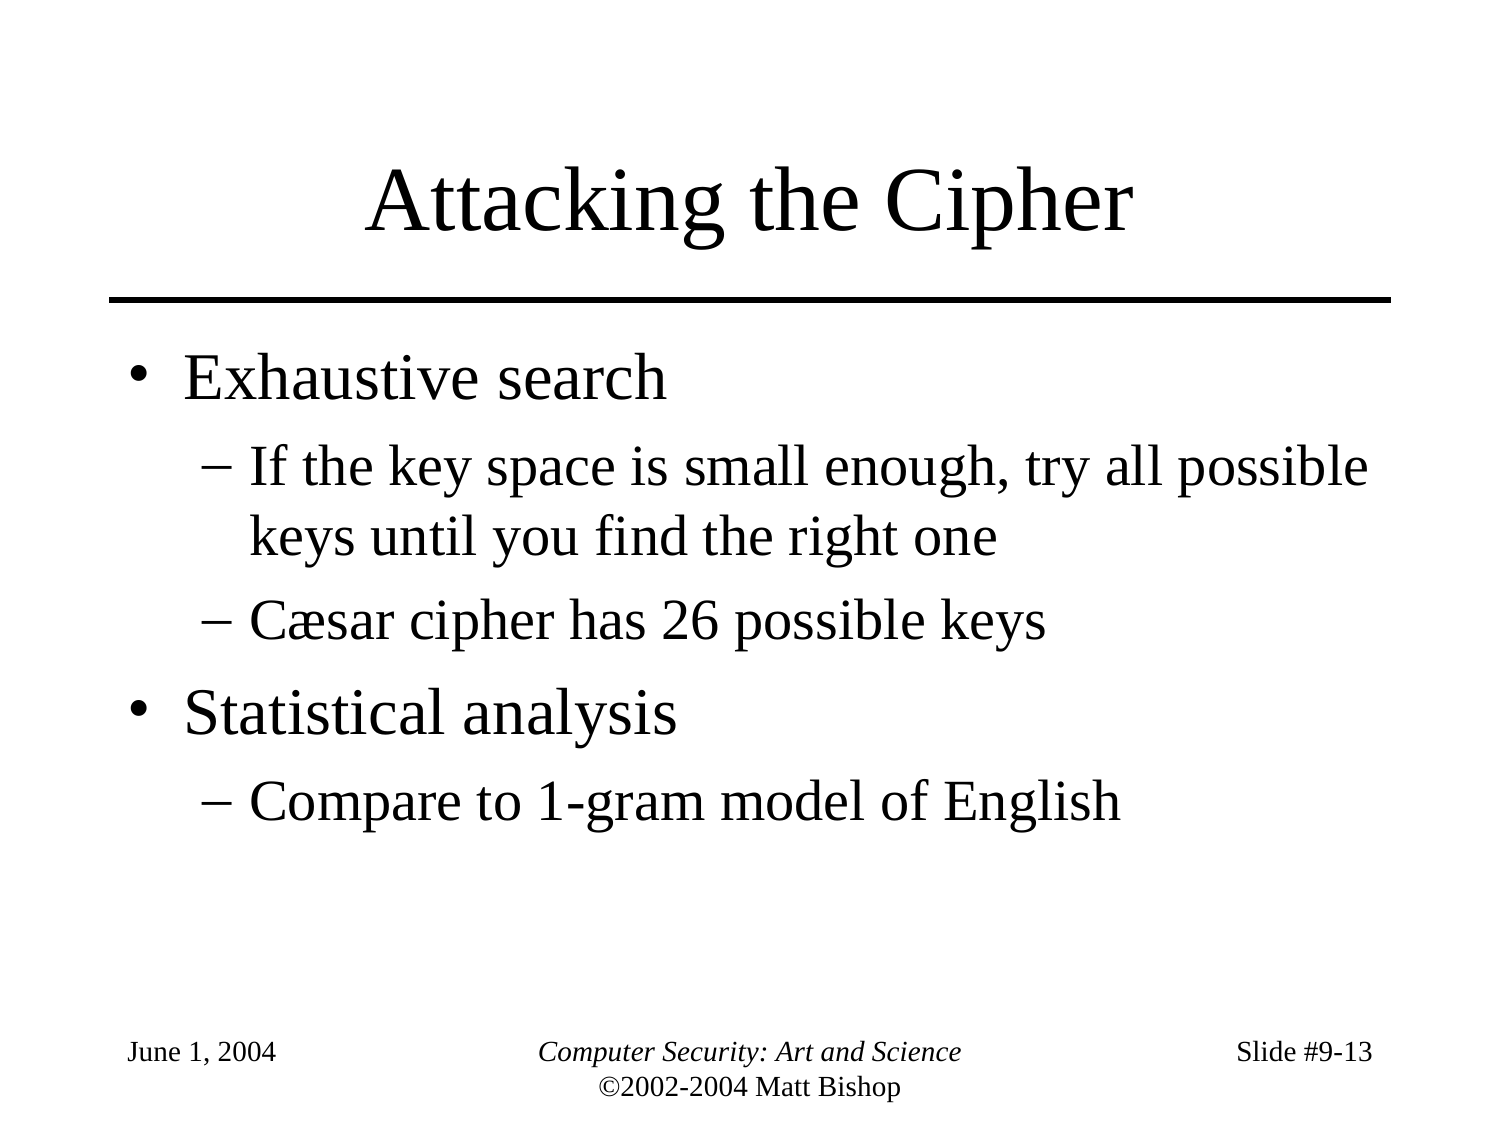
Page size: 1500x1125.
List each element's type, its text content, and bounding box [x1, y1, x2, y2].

title Attacking the Cipher [112, 99, 1388, 288]
list Exhaustive search If the key space is small enough, try all possible keys until you find the right one Cæsar cipher has 26 possible keys Statistical analysis Compare to 1-gram model of English [112, 324, 1388, 1000]
